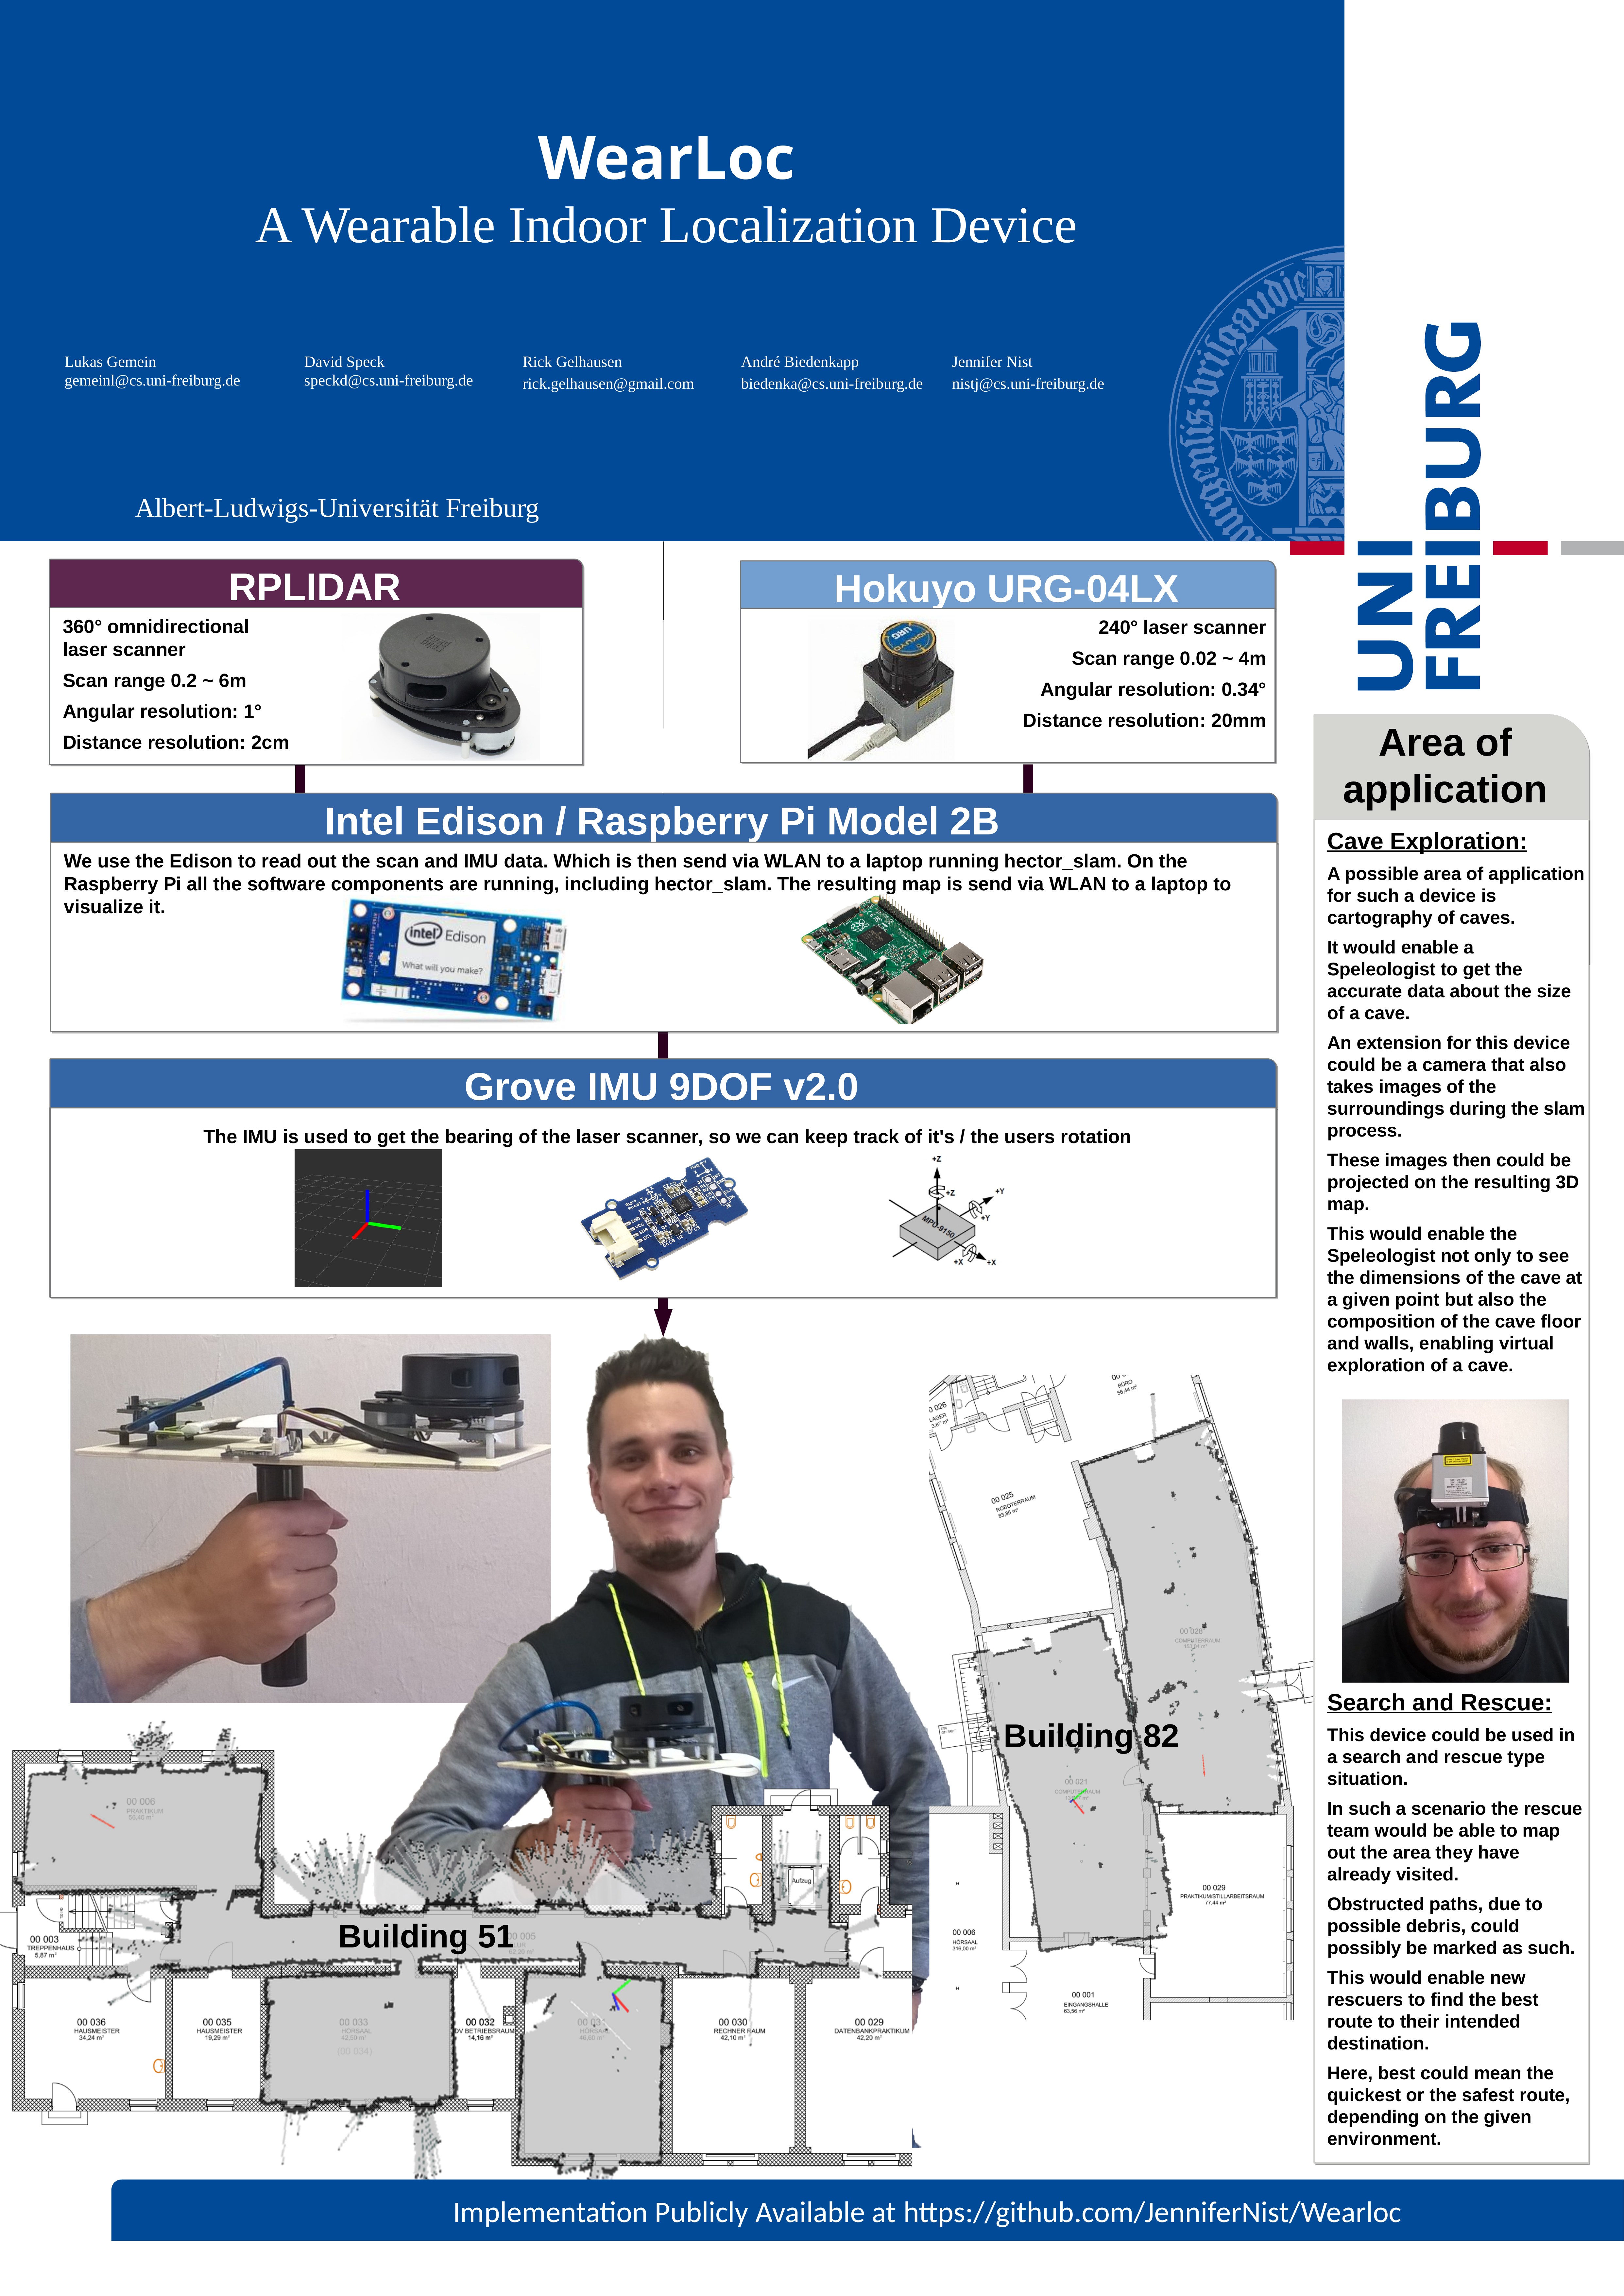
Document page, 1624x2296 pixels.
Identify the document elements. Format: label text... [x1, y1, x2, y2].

text_box Lukas Gemein gemeinl@cs.uni-freiburg.de [60, 349, 299, 409]
picture [340, 895, 569, 1029]
text_box David Speck speckd@cs.uni-freiburg.de [299, 349, 518, 409]
picture [870, 1143, 1038, 1293]
picture [796, 894, 989, 1024]
text_box 360° omnidirectional laser scanner Scan range 0.2 ~ 6m Angular resolution: 1° Distance resolution: 2cm [49, 607, 583, 764]
picture [578, 1154, 750, 1283]
text_box Building 82 [999, 1715, 1259, 1757]
picture [0, 1333, 1314, 2256]
text_box Rick Gelhausen rick.gelhausen@gmail.com [518, 349, 907, 409]
text_box The IMU is used to get the bearing of the laser scanner, so we can keep track of it's / the users rotation [50, 1108, 1276, 1297]
text_box 240° laser scanner Scan range 0.02 ~ 4m Angular resolution: 0.34° Distance resolution: 20mm [741, 608, 1275, 763]
text_box Area of application [1314, 714, 1589, 819]
text_box Intel Edison / Raspberry Pi Model 2B [51, 793, 1277, 842]
text_box RPLIDAR [49, 559, 583, 607]
picture [295, 1149, 442, 1287]
text_box Grove IMU 9DOF v2.0 [50, 1059, 1276, 1109]
picture [1342, 1399, 1569, 1683]
text_box André Biedenkapp biedenka@cs.uni-freiburg.de [907, 349, 947, 409]
text_box We use the Edison to read out the scan and IMU data. Which is then send via WLAN to a laptop running hector_slam. On the Raspberry Pi all the software components are running, including hector_slam. The resulting map is send via WLAN to a laptop to visualize it. [51, 842, 1277, 1032]
text_box Intel Edison / Raspberry Pi Model 2B [656, 817, 665, 831]
text_box Building 51 [333, 1915, 594, 1957]
text_box Implementation Publicly Available at https://github.com/JenniferNist/Wearloc [111, 2179, 1624, 2241]
text_box Cave Exploration: A possible area of application for such a device is cartography of caves. It would enable a Speleologist to get the accurate data about the size of a cave. An extension for this device could be a camera that also takes images of the surroundings during the slam process. These images then could be projected on the resulting 3D map. This would enable the Speleologist not only to see the dimensions of the cave at a given point but also the composition of the cave floor and walls, enabling virtual exploration of a cave. Search and Rescue: This device could be used in a search and rescue type situation. In such a scenario the rescue team would be able to map out the area they have already visited. Obstructed paths, due to possible debris, could possibly be marked as such. This would enable new rescuers to find the best route to their intended destination. Here, best could mean the quickest or the safest route, depending on the given environment. [1314, 819, 1589, 2163]
text_box WearLoc A Wearable Indoor Localization Device [89, 53, 1245, 263]
text_box Hokuyo URG-04LX [741, 561, 1275, 608]
picture [807, 613, 955, 761]
picture [341, 613, 540, 761]
text_box Jennifer Nist nistj@cs.uni-freiburg.de [947, 349, 1336, 409]
